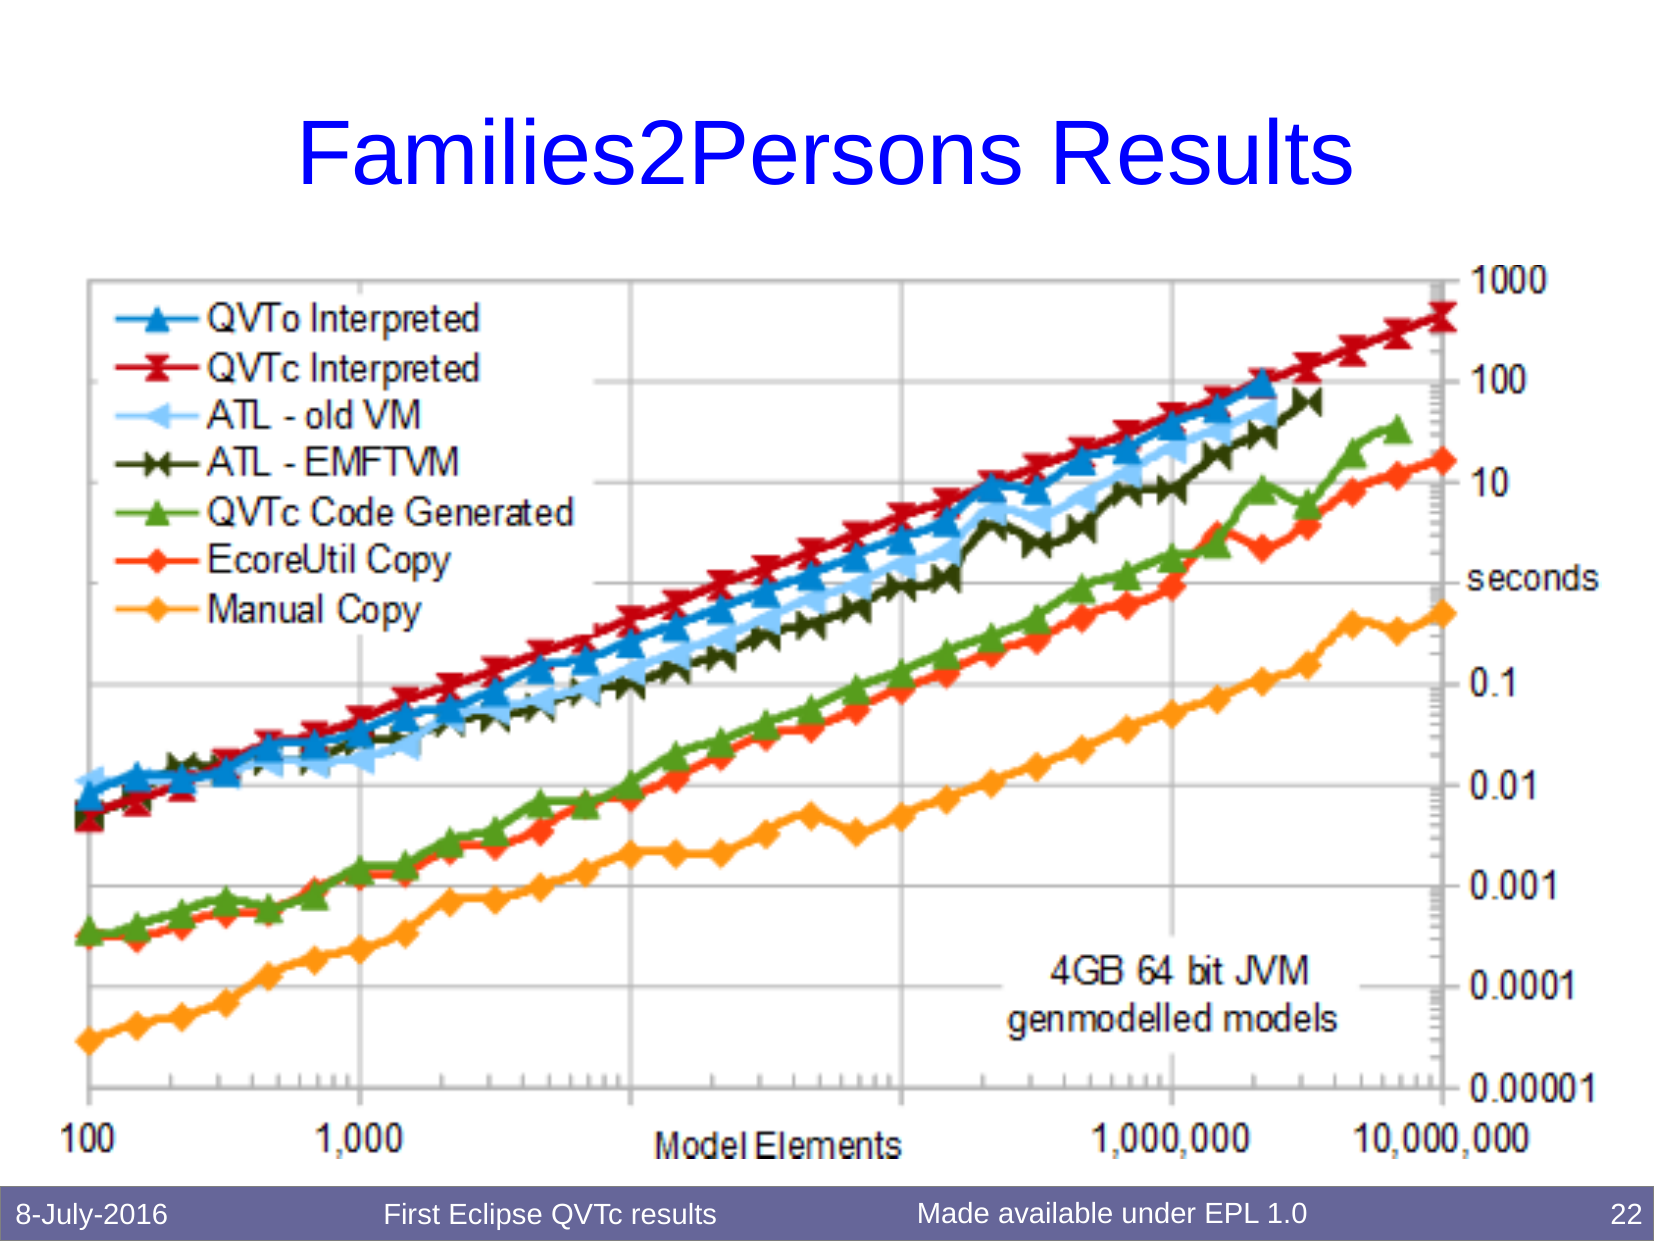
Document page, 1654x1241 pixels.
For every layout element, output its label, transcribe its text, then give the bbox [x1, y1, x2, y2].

picture [61, 265, 1602, 1159]
title Families2Persons Results [82, 49, 1571, 257]
